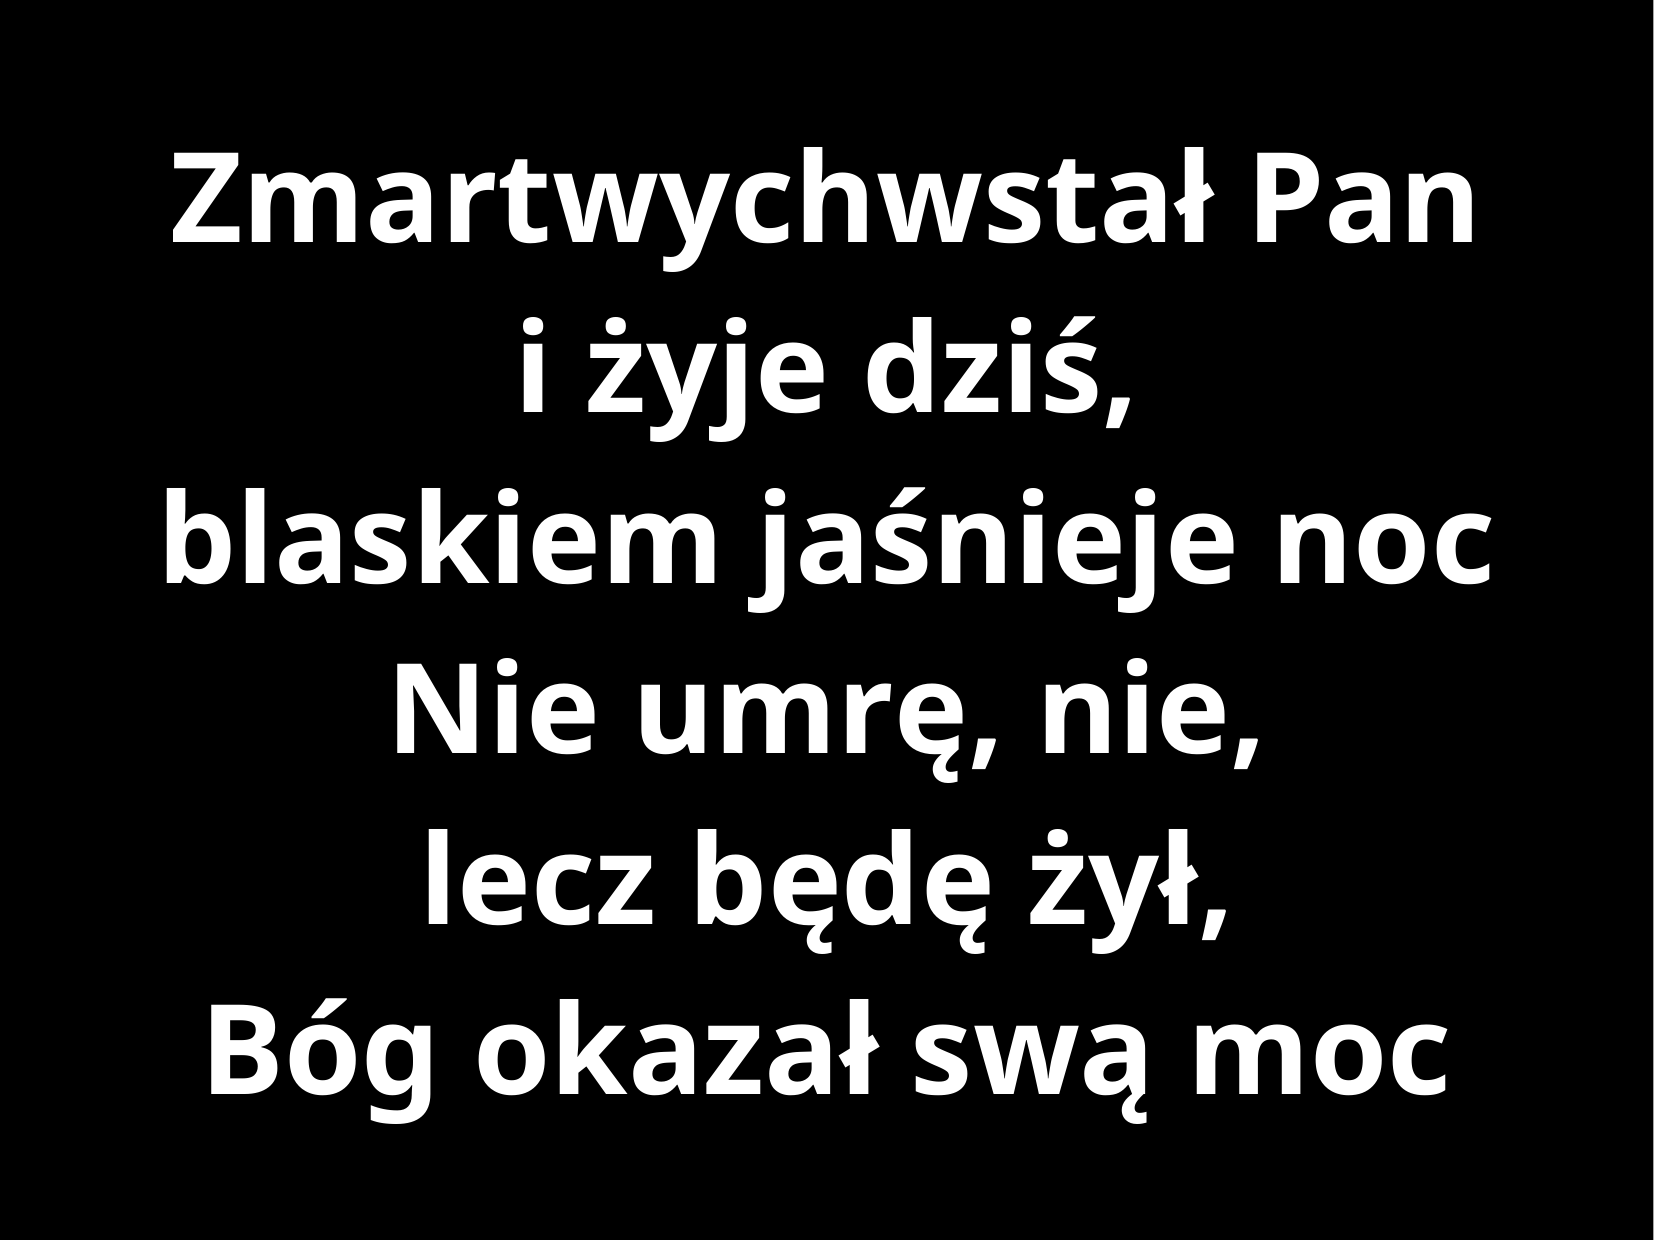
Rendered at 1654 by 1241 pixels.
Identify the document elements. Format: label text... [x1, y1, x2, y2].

title Zmartwychwstał Pan i żyje dziś, blaskiem jaśnieje noc Nie umrę, nie, lecz będę żył, Bóg okazał swą moc [0, 0, 1654, 1241]
